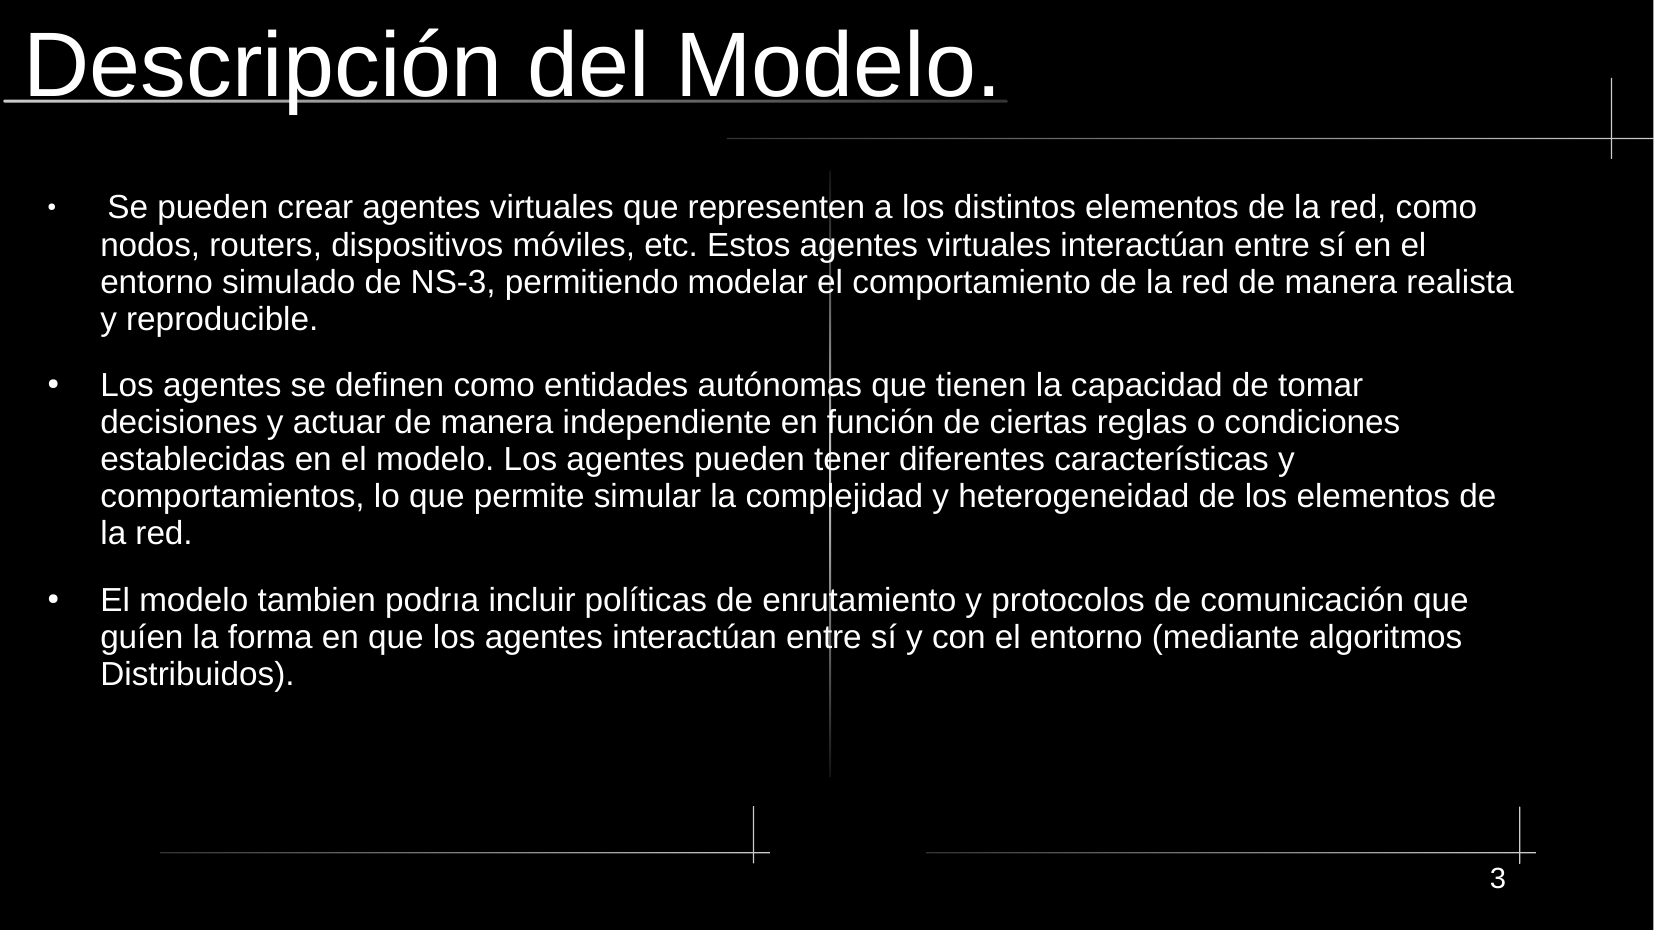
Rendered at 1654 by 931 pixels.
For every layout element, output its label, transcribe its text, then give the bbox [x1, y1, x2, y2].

title Descripción del Modelo. [23, 11, 1589, 119]
list Se pueden crear agentes virtuales que representen a los distintos elementos de la red, como nodos, routers, dispositivos móviles, etc. Estos agentes virtuales interactúan entre sí en el entorno simulado de NS-3, permitiendo modelar el comportamiento de la red de manera realista y reproducible. Los agentes se definen como entidades autónomas que tienen la capacidad de tomar decisiones y actuar de manera independiente en función de ciertas reglas o condiciones establecidas en el modelo. Los agentes pueden tener diferentes características y comportamientos, lo que permite simular la complejidad y heterogeneidad de los elementos de la red. El modelo tambien podrıa incluir políticas de enrutamiento y protocolos de comunicación que guíen la forma en que los agentes interactúan entre sí y con el entorno (mediante algoritmos Distribuidos). [29, 188, 1518, 729]
